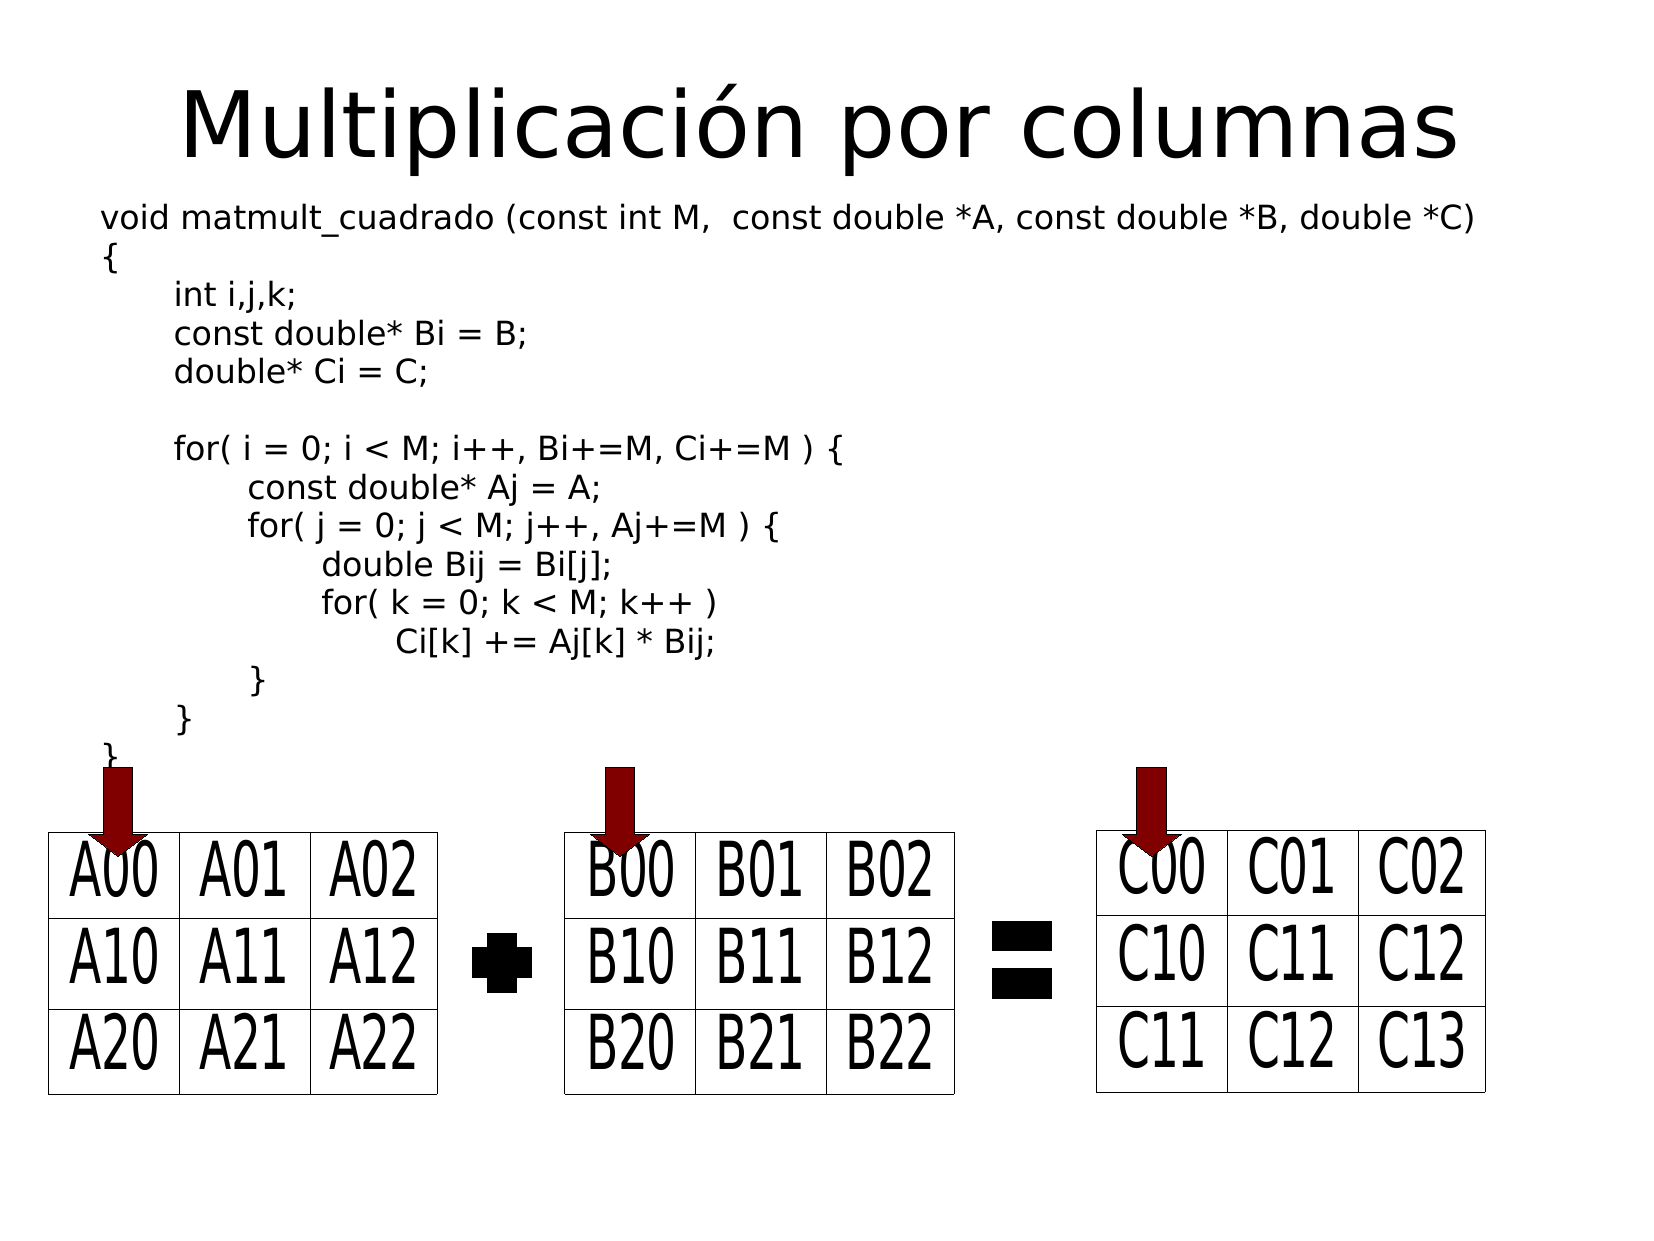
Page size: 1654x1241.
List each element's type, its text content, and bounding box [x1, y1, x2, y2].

text_box [1122, 767, 1182, 857]
text_box [590, 767, 650, 857]
chart [561, 1034, 960, 1101]
text_box [88, 767, 148, 857]
chart [44, 826, 443, 1101]
chart [1092, 1034, 1491, 1099]
title Multiplicación por columnas [76, 29, 1565, 222]
text_box void matmult_cuadrado (const int M, const double *A, const double *B, double *C) { int i,j,k; const double* Bi = B; double* Ci = C; for( i = 0; i < M; i++, Bi+=M, Ci+=M ) { const double* Aj = A; for( j = 0; j < M; j++, Aj+=M ) { double Bij = Bi[j]; for( k = 0; k < M; k++ ) Ci[k] += Aj[k] * Bij; } } } [84, 191, 1595, 1034]
